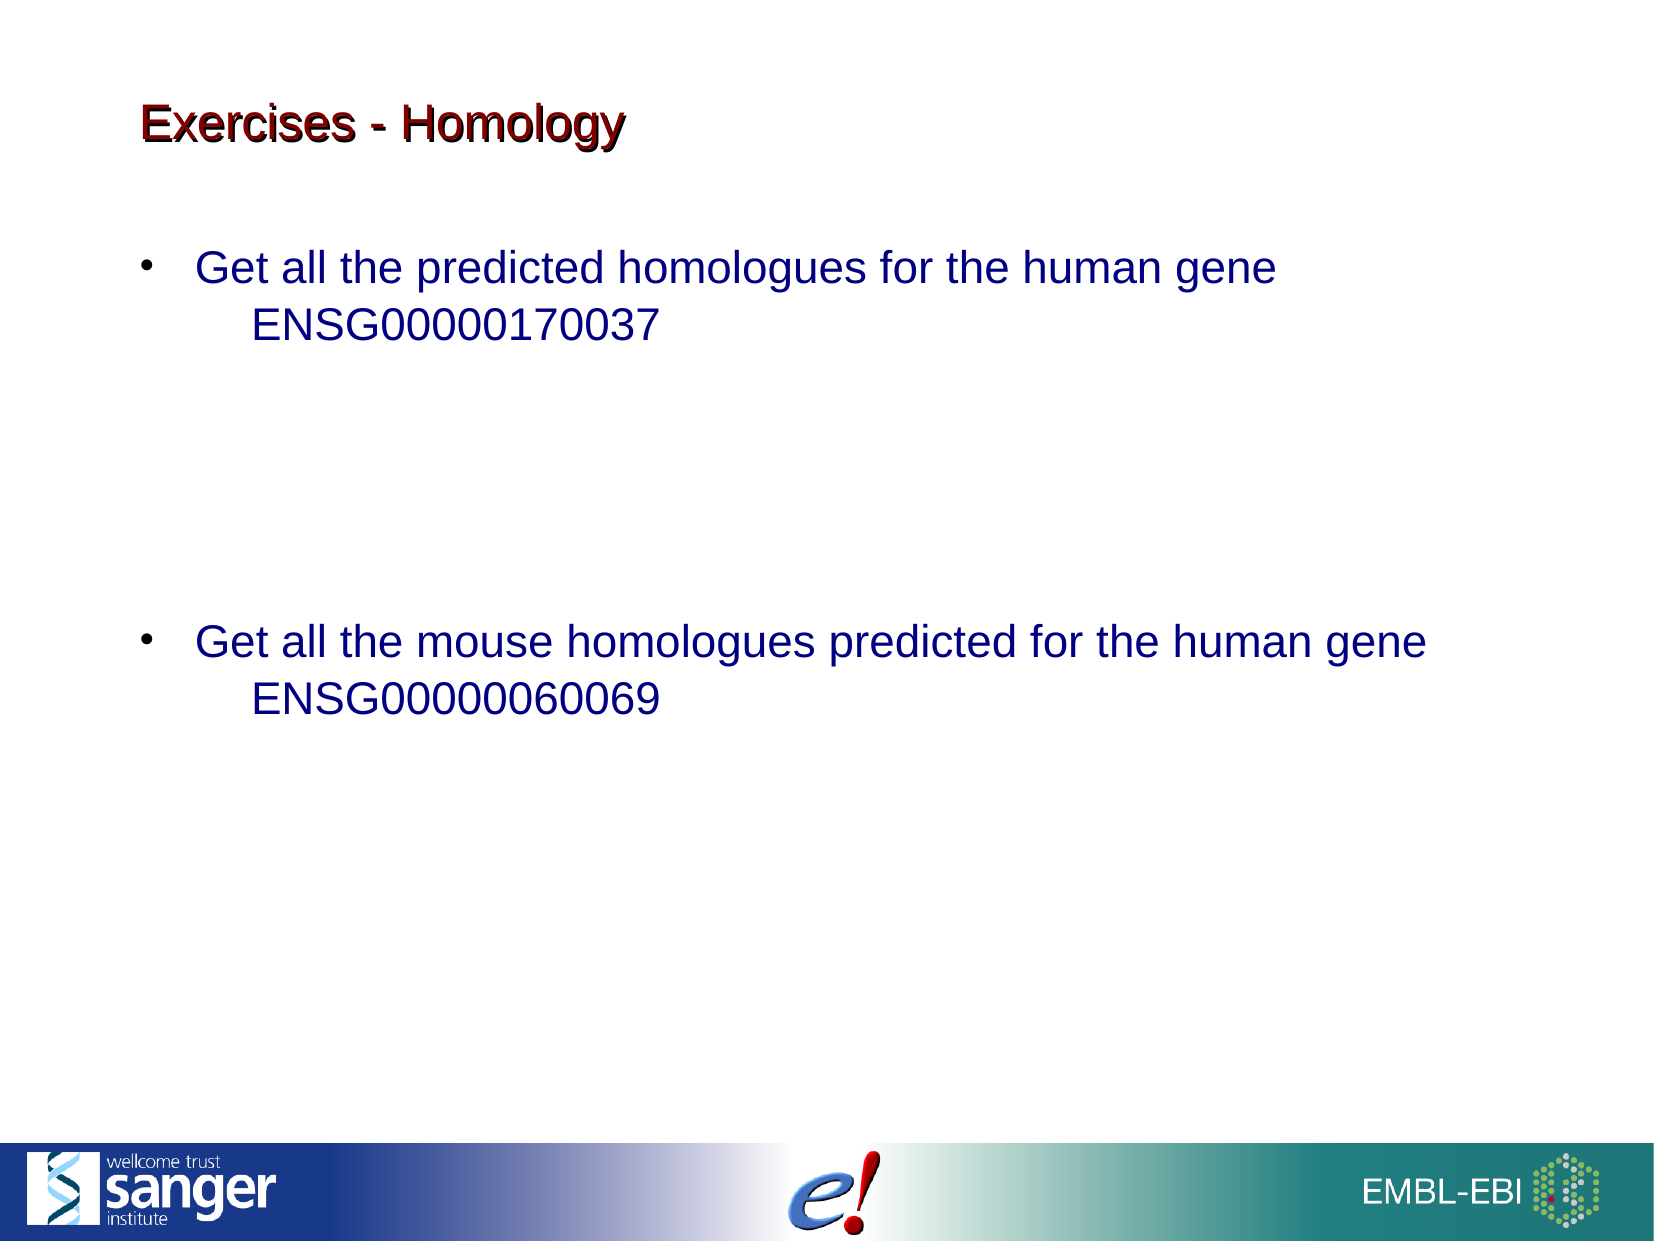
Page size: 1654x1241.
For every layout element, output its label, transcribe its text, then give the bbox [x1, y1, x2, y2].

title Exercises - Homology [123, 30, 1526, 207]
picture [0, 1143, 1654, 1241]
list Get all the predicted homologues for the human gene ENSG00000170037 Get all the mouse homologues predicted for the human gene ENSG00000060069 [123, 227, 1565, 1045]
